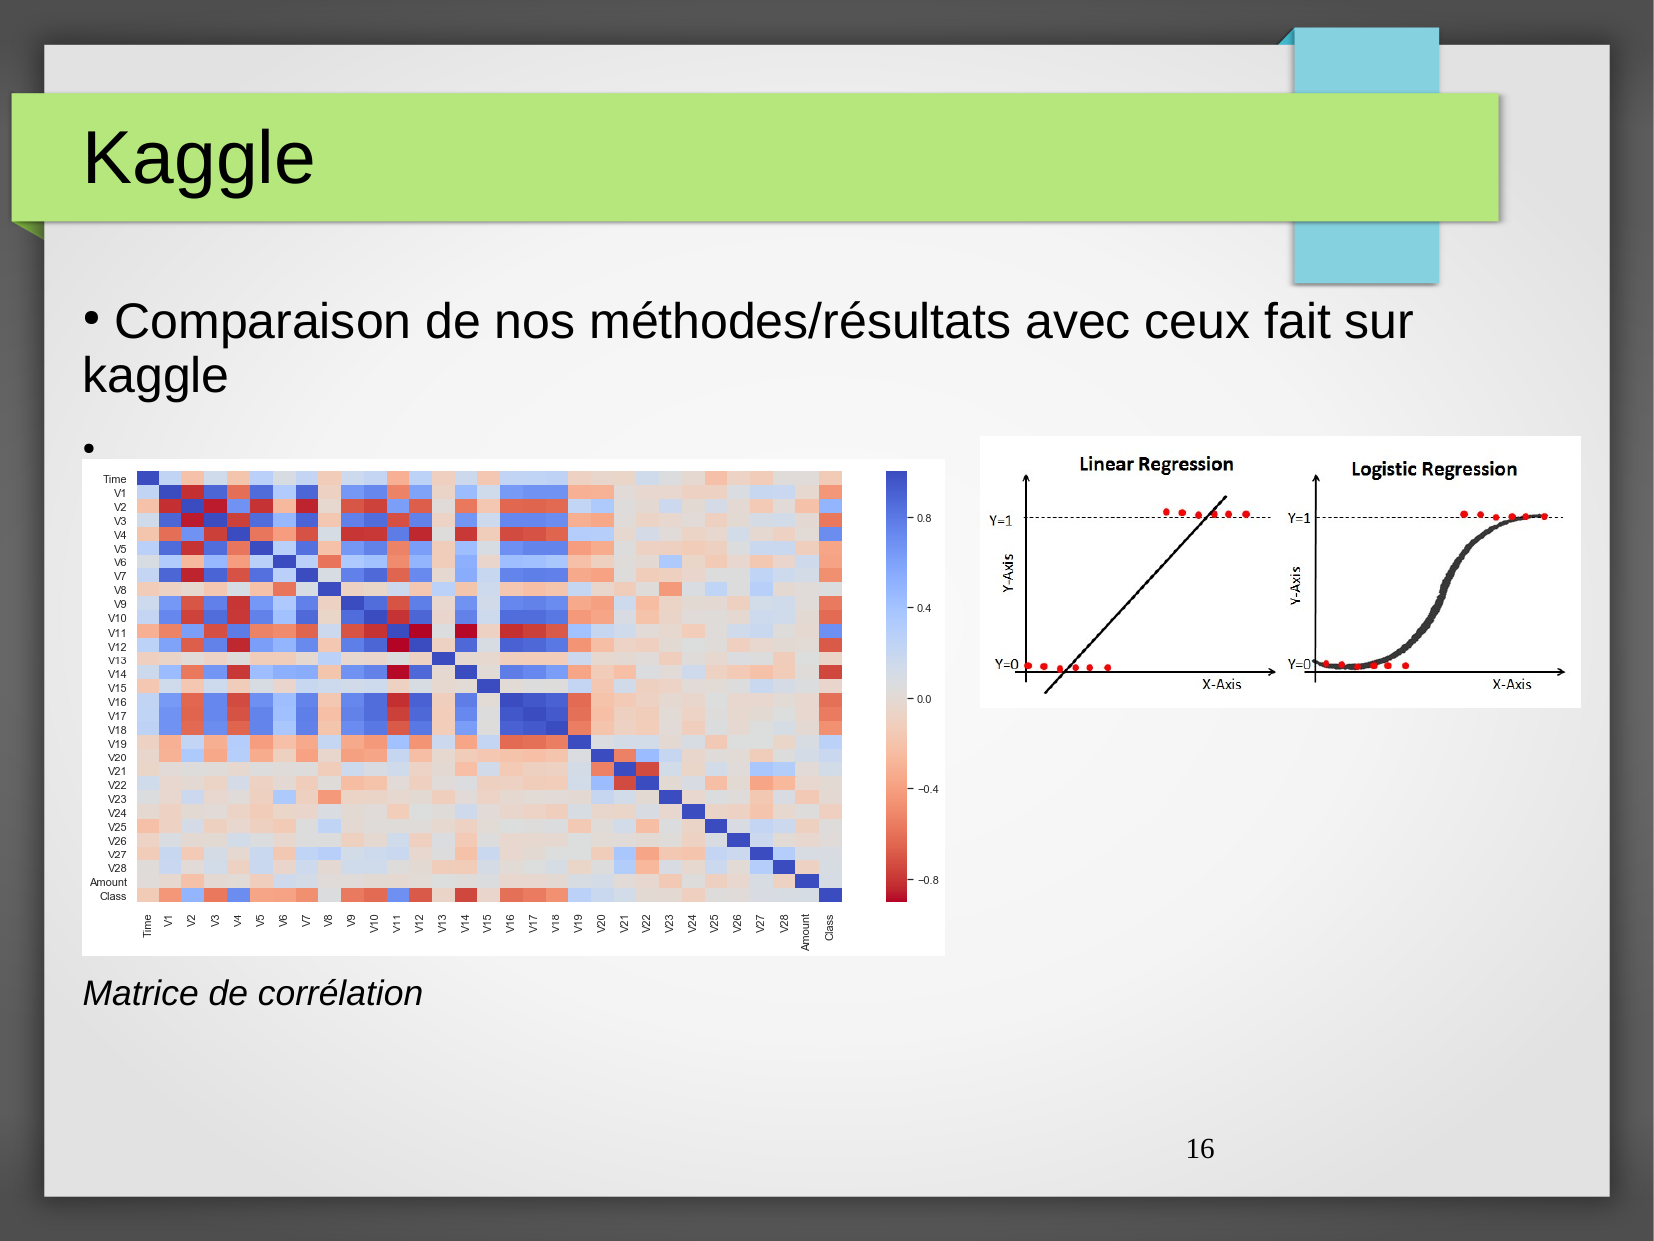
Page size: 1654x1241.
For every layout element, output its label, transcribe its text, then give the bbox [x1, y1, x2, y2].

text_box [1185, 1129, 1571, 1216]
title Kaggle [82, 94, 1264, 213]
picture [980, 437, 1581, 708]
picture [82, 459, 945, 956]
list Comparaison de nos méthodes/résultats avec ceux fait sur kaggle Matrice de corrélation [82, 295, 1571, 1033]
